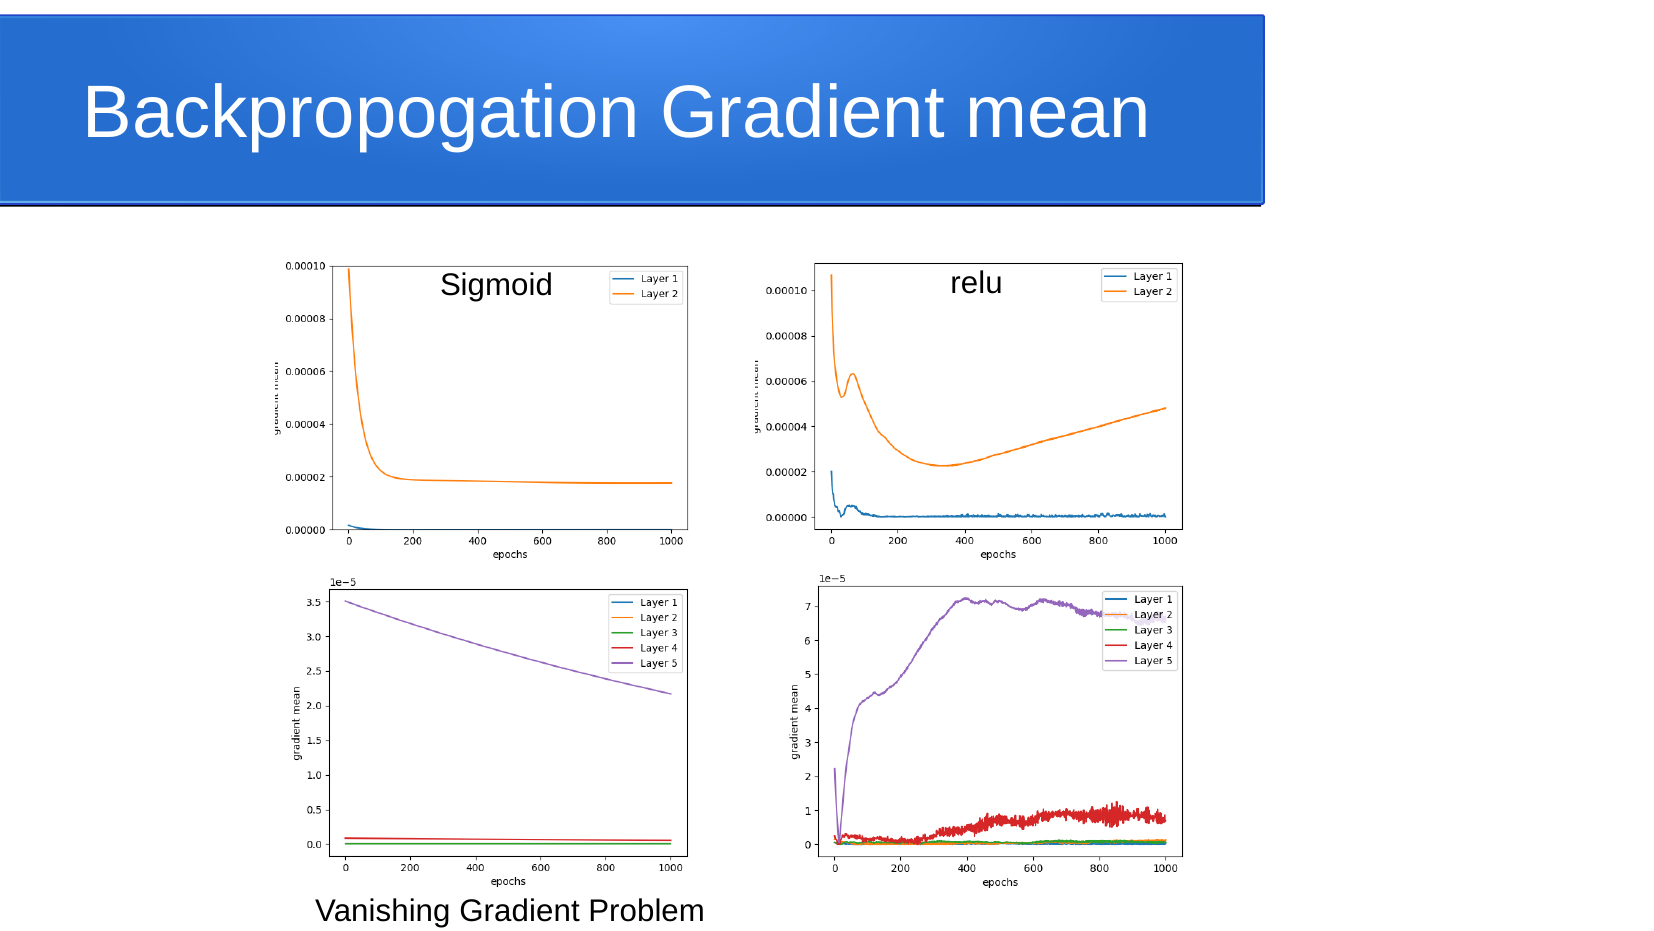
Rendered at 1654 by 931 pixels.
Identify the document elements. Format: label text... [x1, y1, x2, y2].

text_box relu [935, 257, 1018, 308]
picture [755, 221, 1229, 895]
picture [271, 224, 733, 894]
text_box Vanishing Gradient Problem [300, 885, 721, 931]
text_box Sigmoid [425, 259, 569, 310]
title Backpropogation Gradient mean [82, 35, 1235, 189]
